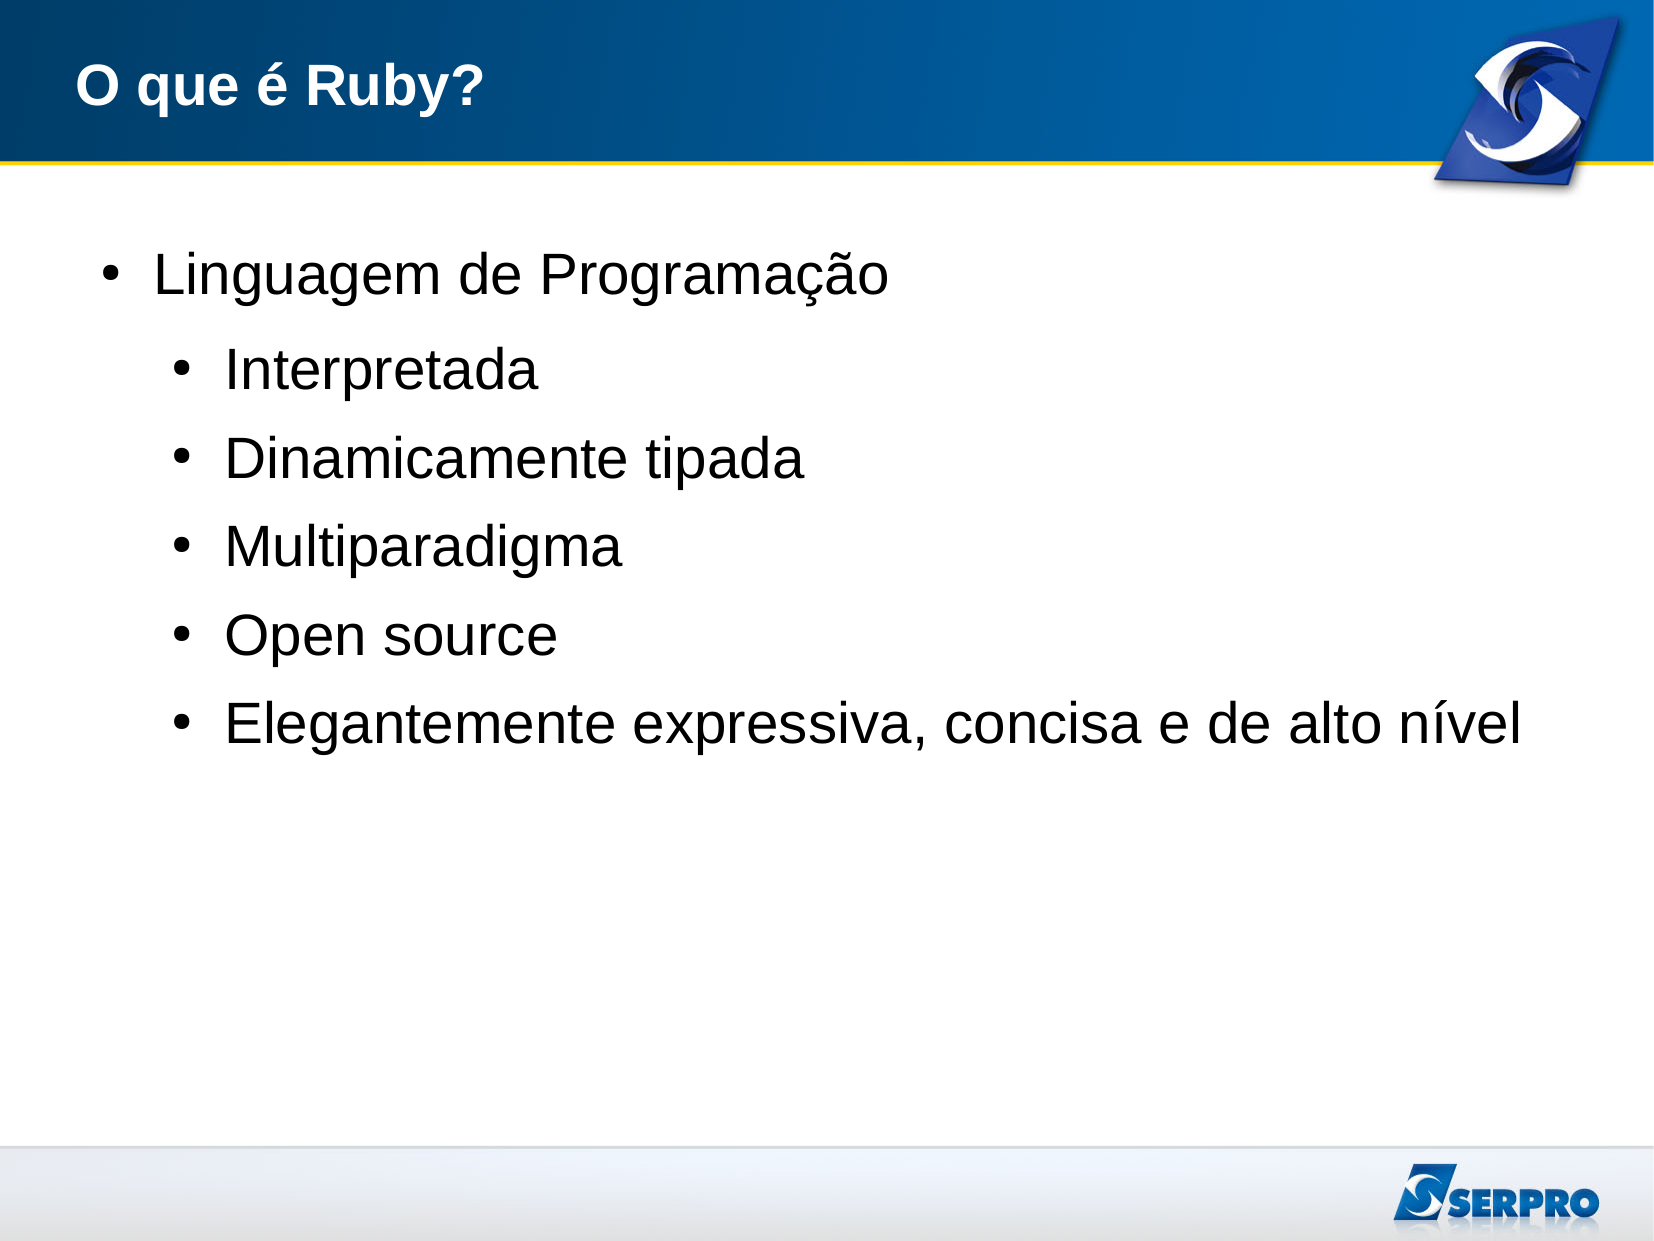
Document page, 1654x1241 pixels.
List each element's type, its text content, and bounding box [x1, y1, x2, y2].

picture [0, 0, 1654, 1241]
title O que é Ruby? [75, 41, 1434, 130]
list Linguagem de Programação Interpretada Dinamicamente tipada Multiparadigma Open source Elegantemente expressiva, concisa e de alto nível [82, 242, 1571, 1076]
